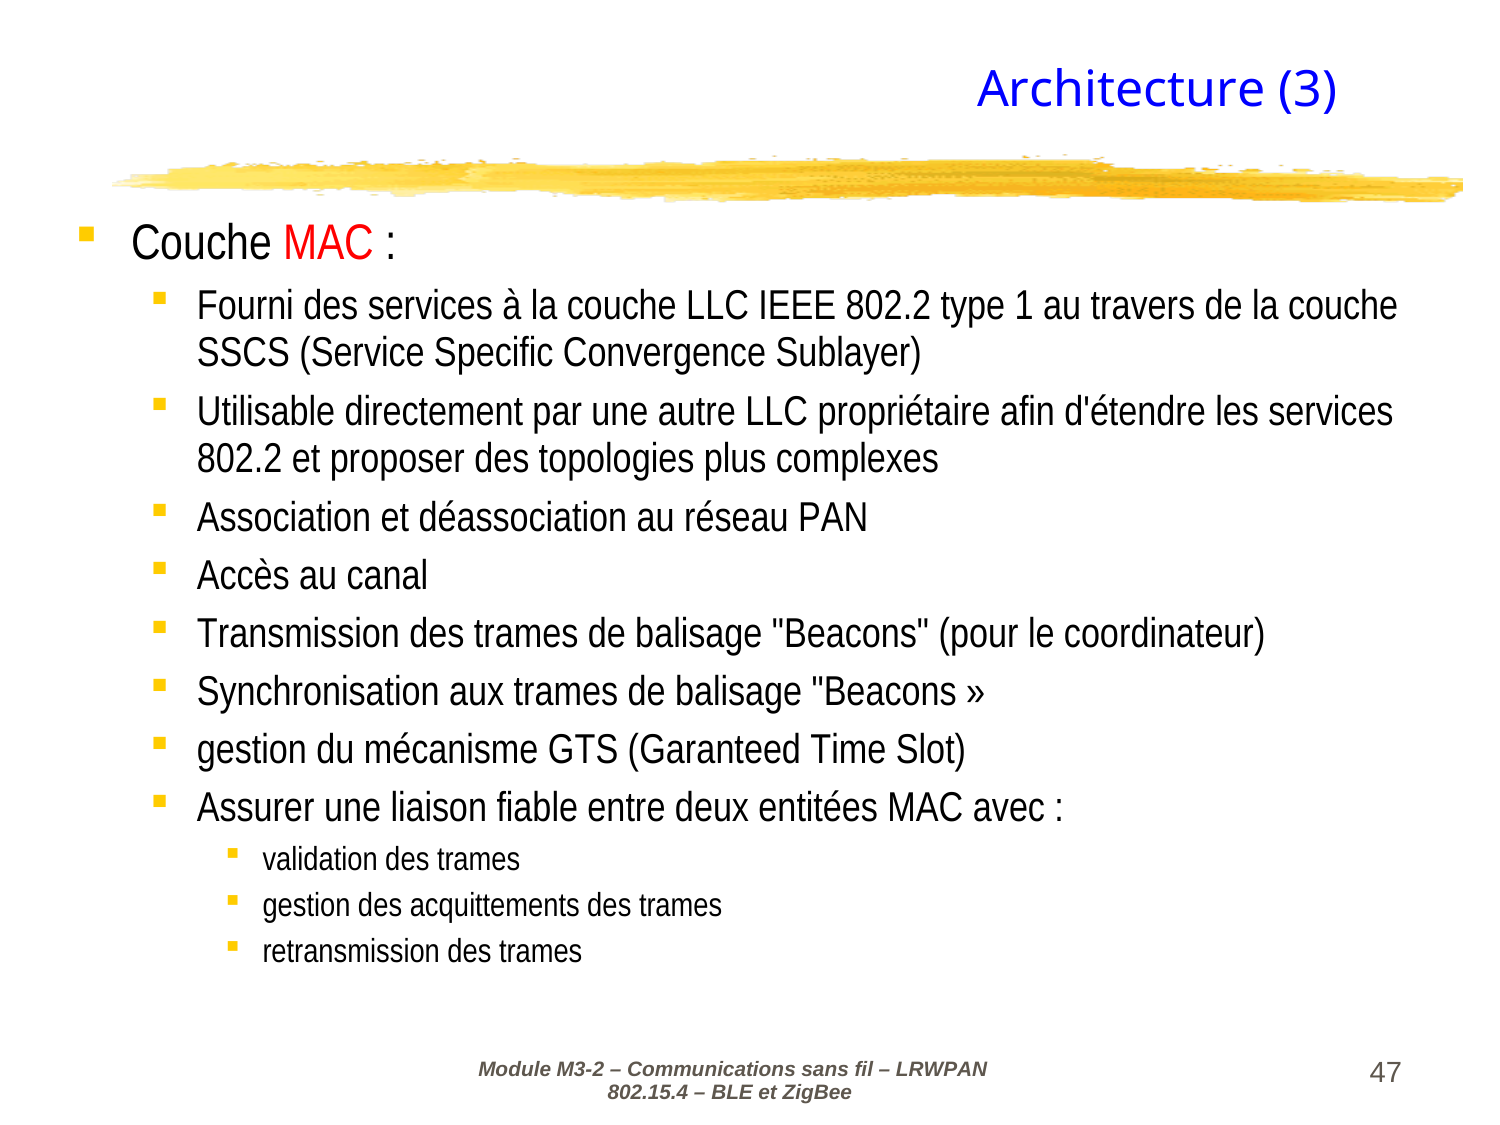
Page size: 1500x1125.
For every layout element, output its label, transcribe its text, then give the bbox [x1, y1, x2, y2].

title Architecture (3) [62, 37, 1338, 138]
picture [112, 149, 1463, 213]
list Couche MAC : Fourni des services à la couche LLC IEEE 802.2 type 1 au travers de la couche SSCS (Service Specific Convergence Sublayer) Utilisable directement par une autre LLC propriétaire afin d'étendre les services 802.2 et proposer des topologies plus complexes Association et déassociation au réseau PAN Accès au canal Transmission des trames de balisage "Beacons" (pour le coordinateur) Synchronisation aux trames de balisage "Beacons » gestion du mécanisme GTS (Garanteed Time Slot) Assurer une liaison fiable entre deux entitées MAC avec : validation des trames gestion des acquittements des trames retransmission des trames [74, 212, 1417, 977]
